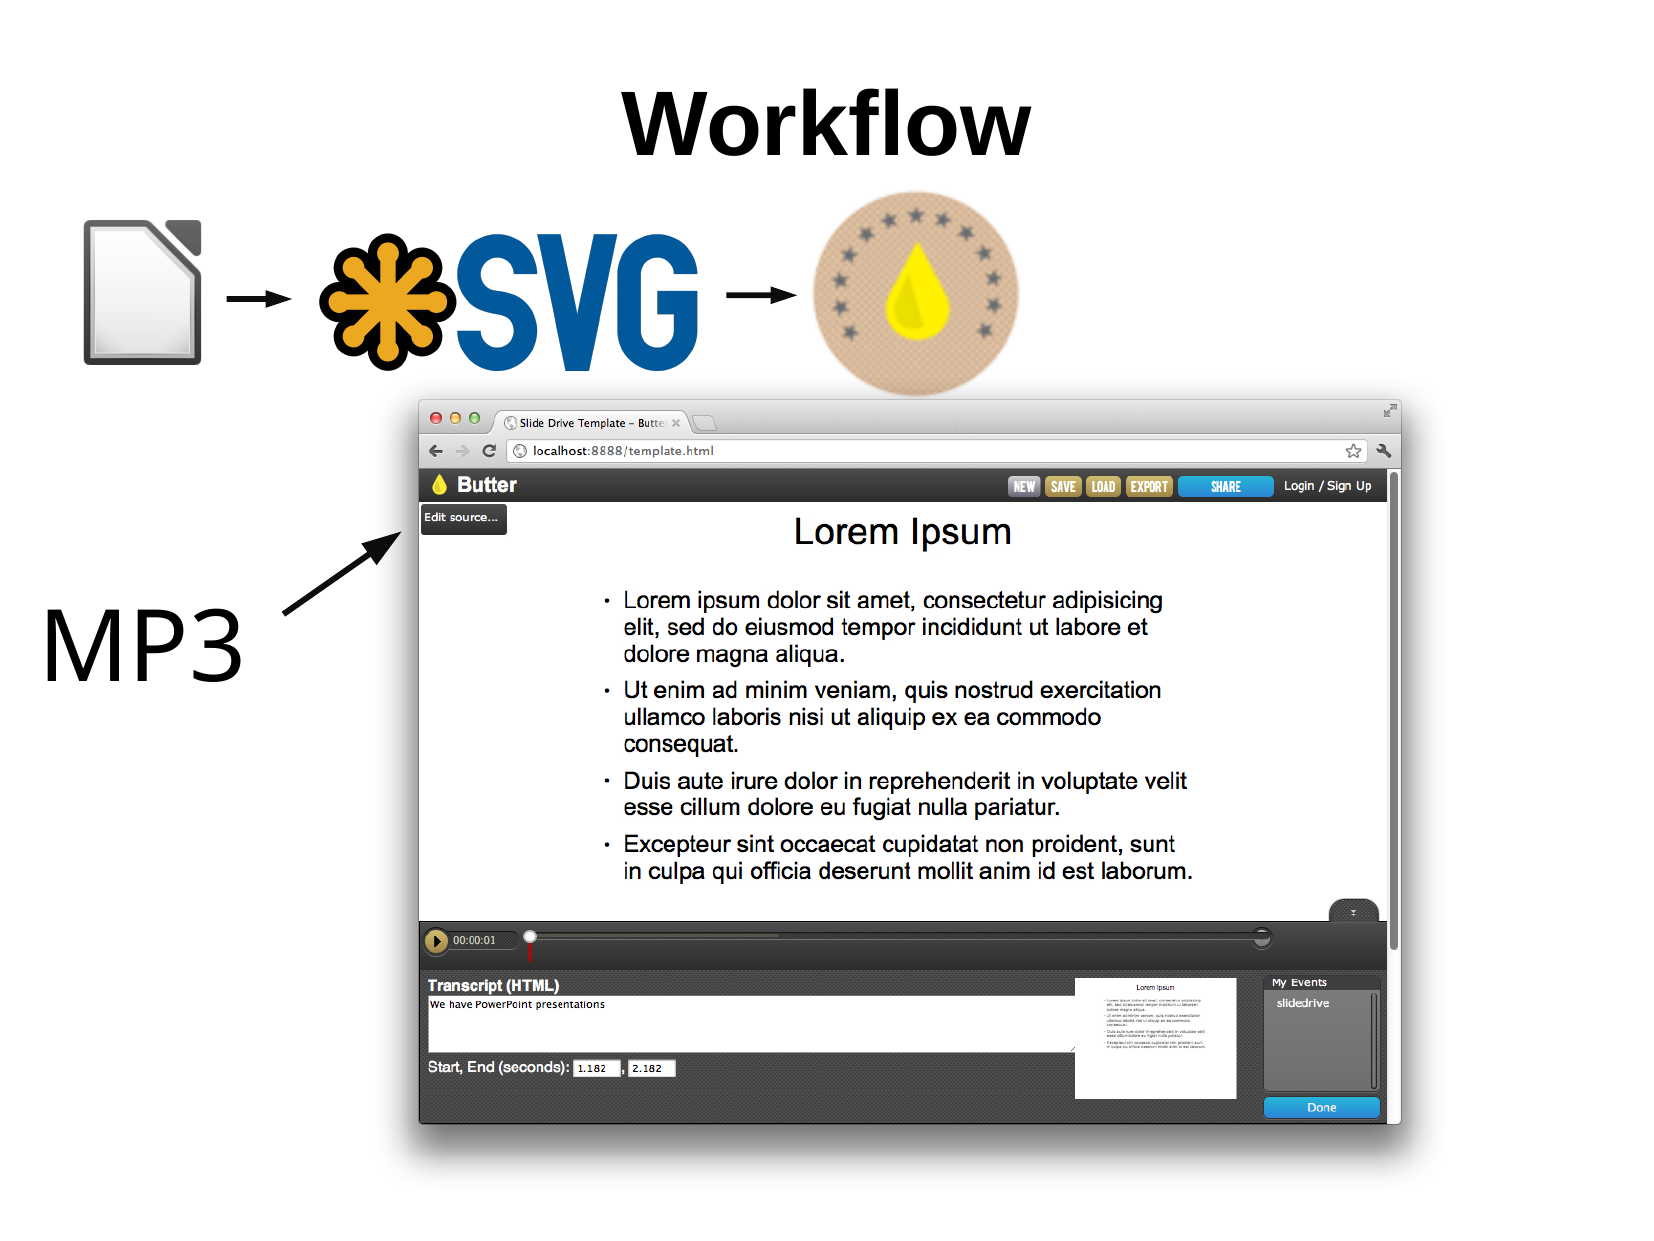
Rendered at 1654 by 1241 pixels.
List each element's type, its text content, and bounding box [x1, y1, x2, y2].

picture [315, 183, 1455, 1199]
subtitle Workflow [82, 59, 1571, 189]
picture [70, 220, 215, 365]
text_box MP3 [23, 566, 319, 723]
